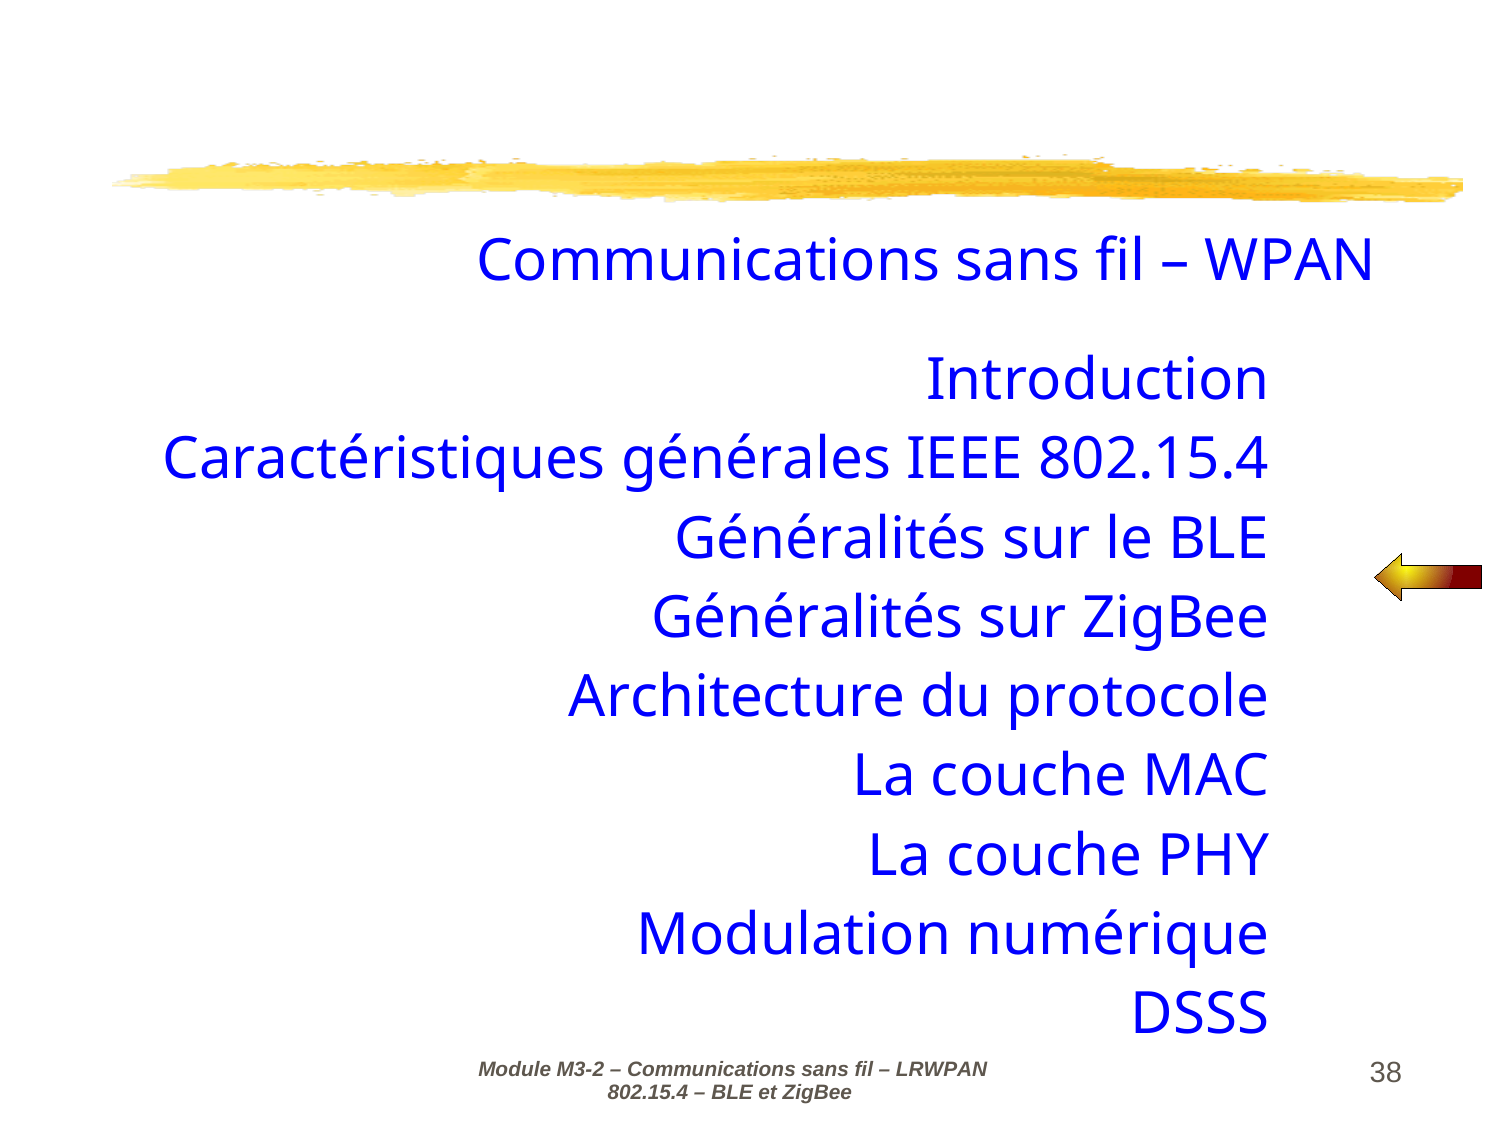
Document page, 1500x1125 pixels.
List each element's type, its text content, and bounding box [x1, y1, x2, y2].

text_box Introduction Caractéristiques générales IEEE 802.15.4 Généralités sur le BLE Généralités sur ZigBee Architecture du protocole La couche MAC La couche PHY Modulation numérique DSSS [147, 329, 1384, 1125]
title Communications sans fil – WPAN [101, 215, 1377, 301]
picture [112, 149, 1463, 213]
text_box [1374, 553, 1482, 601]
